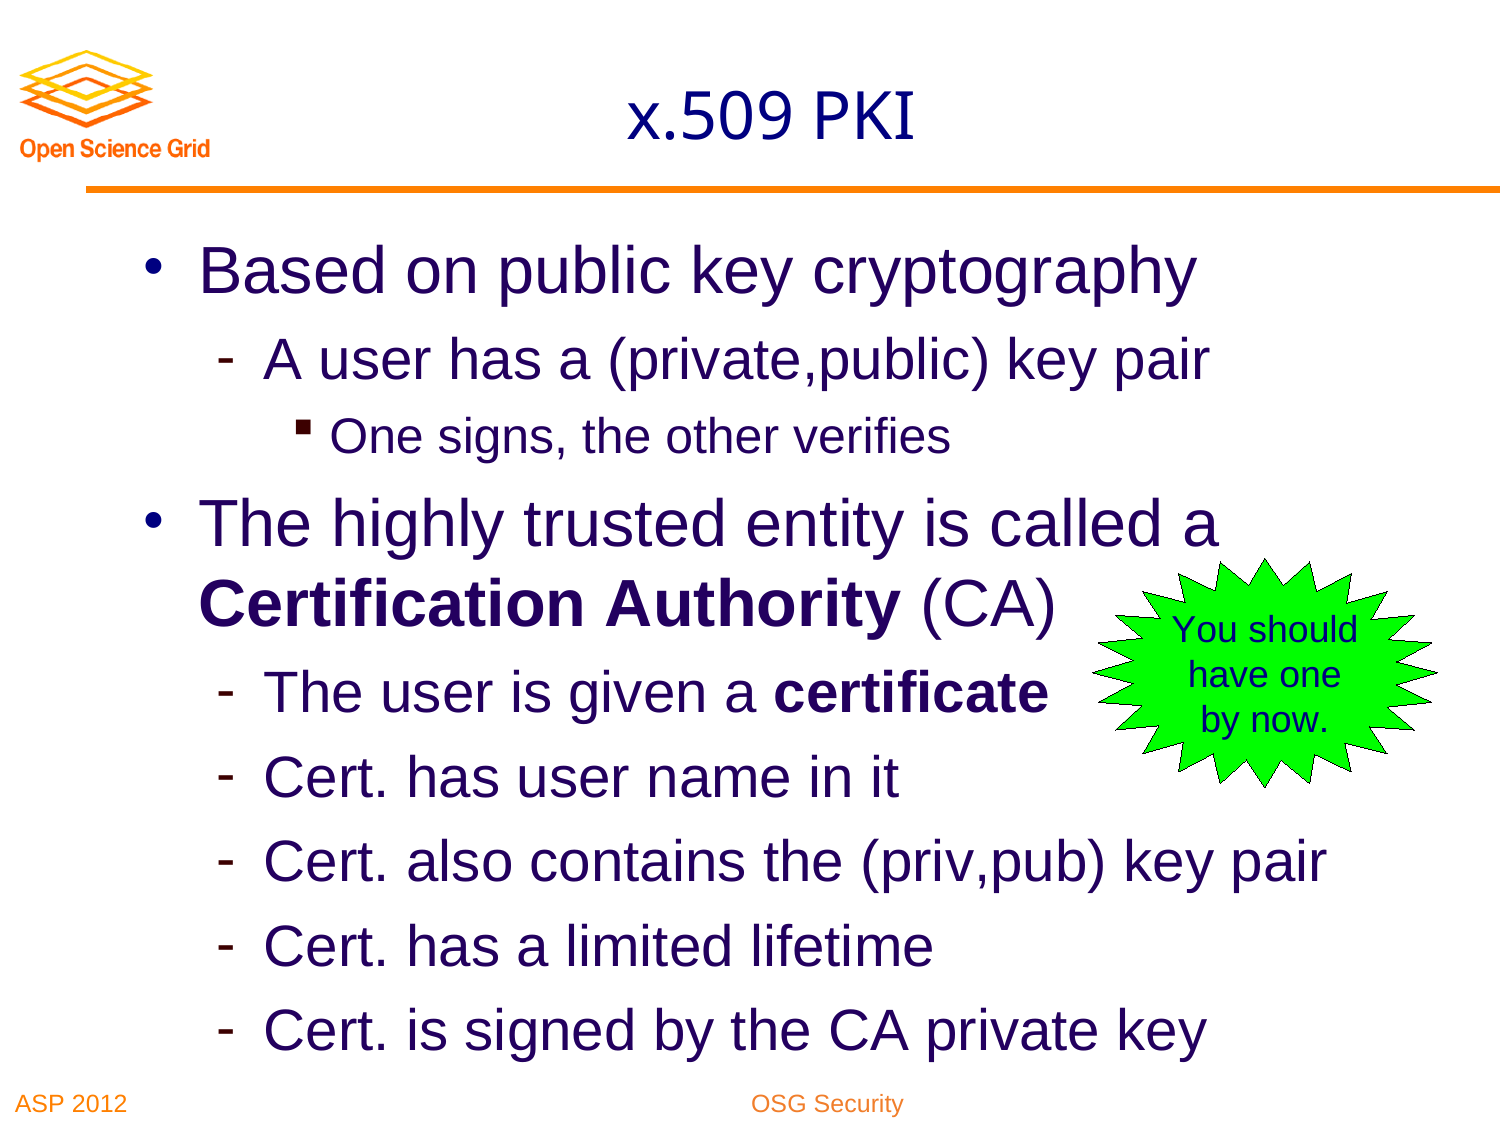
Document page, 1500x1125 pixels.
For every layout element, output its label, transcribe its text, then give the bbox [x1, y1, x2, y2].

list Based on public key cryptography A user has a (private,public) key pair One signs, the other verifies The highly trusted entity is called a Certification Authority (CA) The user is given a certificate Cert. has user name in it Cert. also contains the (priv,pub) key pair Cert. has a limited lifetime Cert. is signed by the CA private key [127, 218, 1403, 1053]
picture [0, 27, 201, 179]
text_box You should have one by now. [1092, 558, 1438, 788]
title x.509 PKI [201, 18, 1342, 207]
